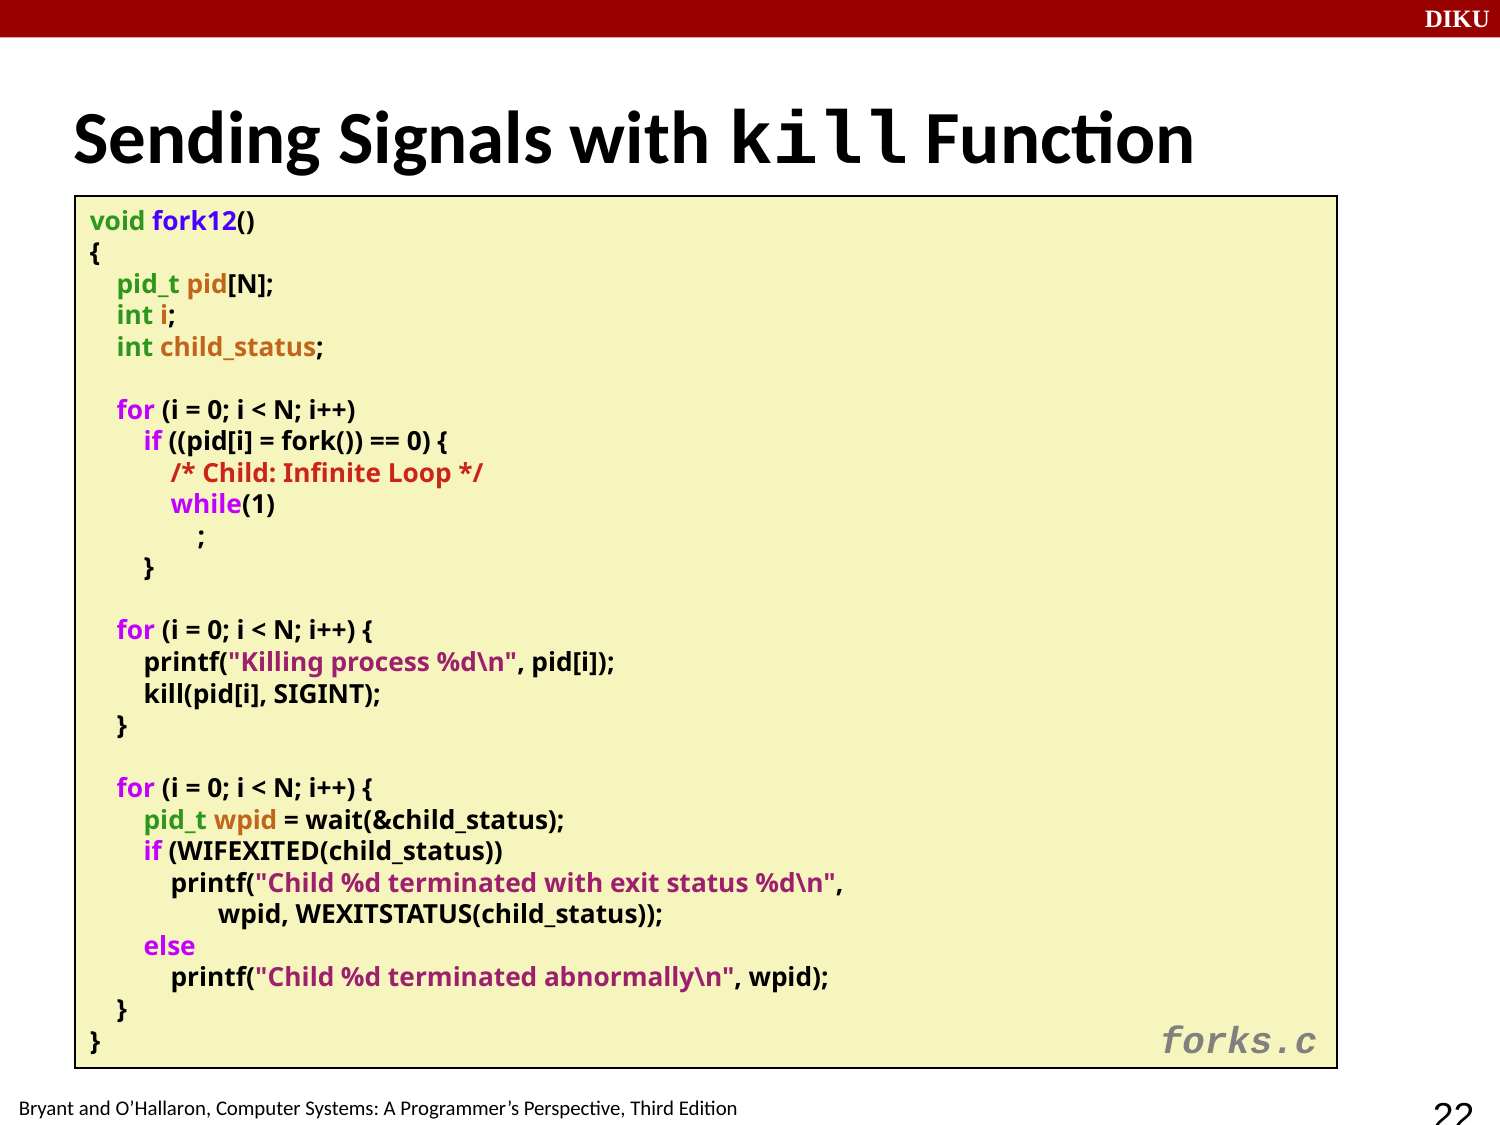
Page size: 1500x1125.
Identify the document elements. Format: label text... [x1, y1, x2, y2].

text_box forks.c [1144, 1012, 1333, 1073]
text_box Sending Signals with kill Function [58, 71, 1304, 197]
text_box void fork12() { pid_t pid[N]; int i; int child_status; for (i = 0; i < N; i++) if ((pid[i] = fork()) == 0) { /* Child: Infinite Loop */ while(1) ; } for (i = 0; i < N; i++) { printf("Killing process %d\n", pid[i]); kill(pid[i], SIGINT); } for (i = 0; i < N; i++) { pid_t wpid = wait(&child_status); if (WIFEXITED(child_status)) printf("Child %d terminated with exit status %d\n", wpid, WEXITSTATUS(child_status)); else printf("Child %d terminated abnormally\n", wpid); } } [74, 196, 1338, 1068]
